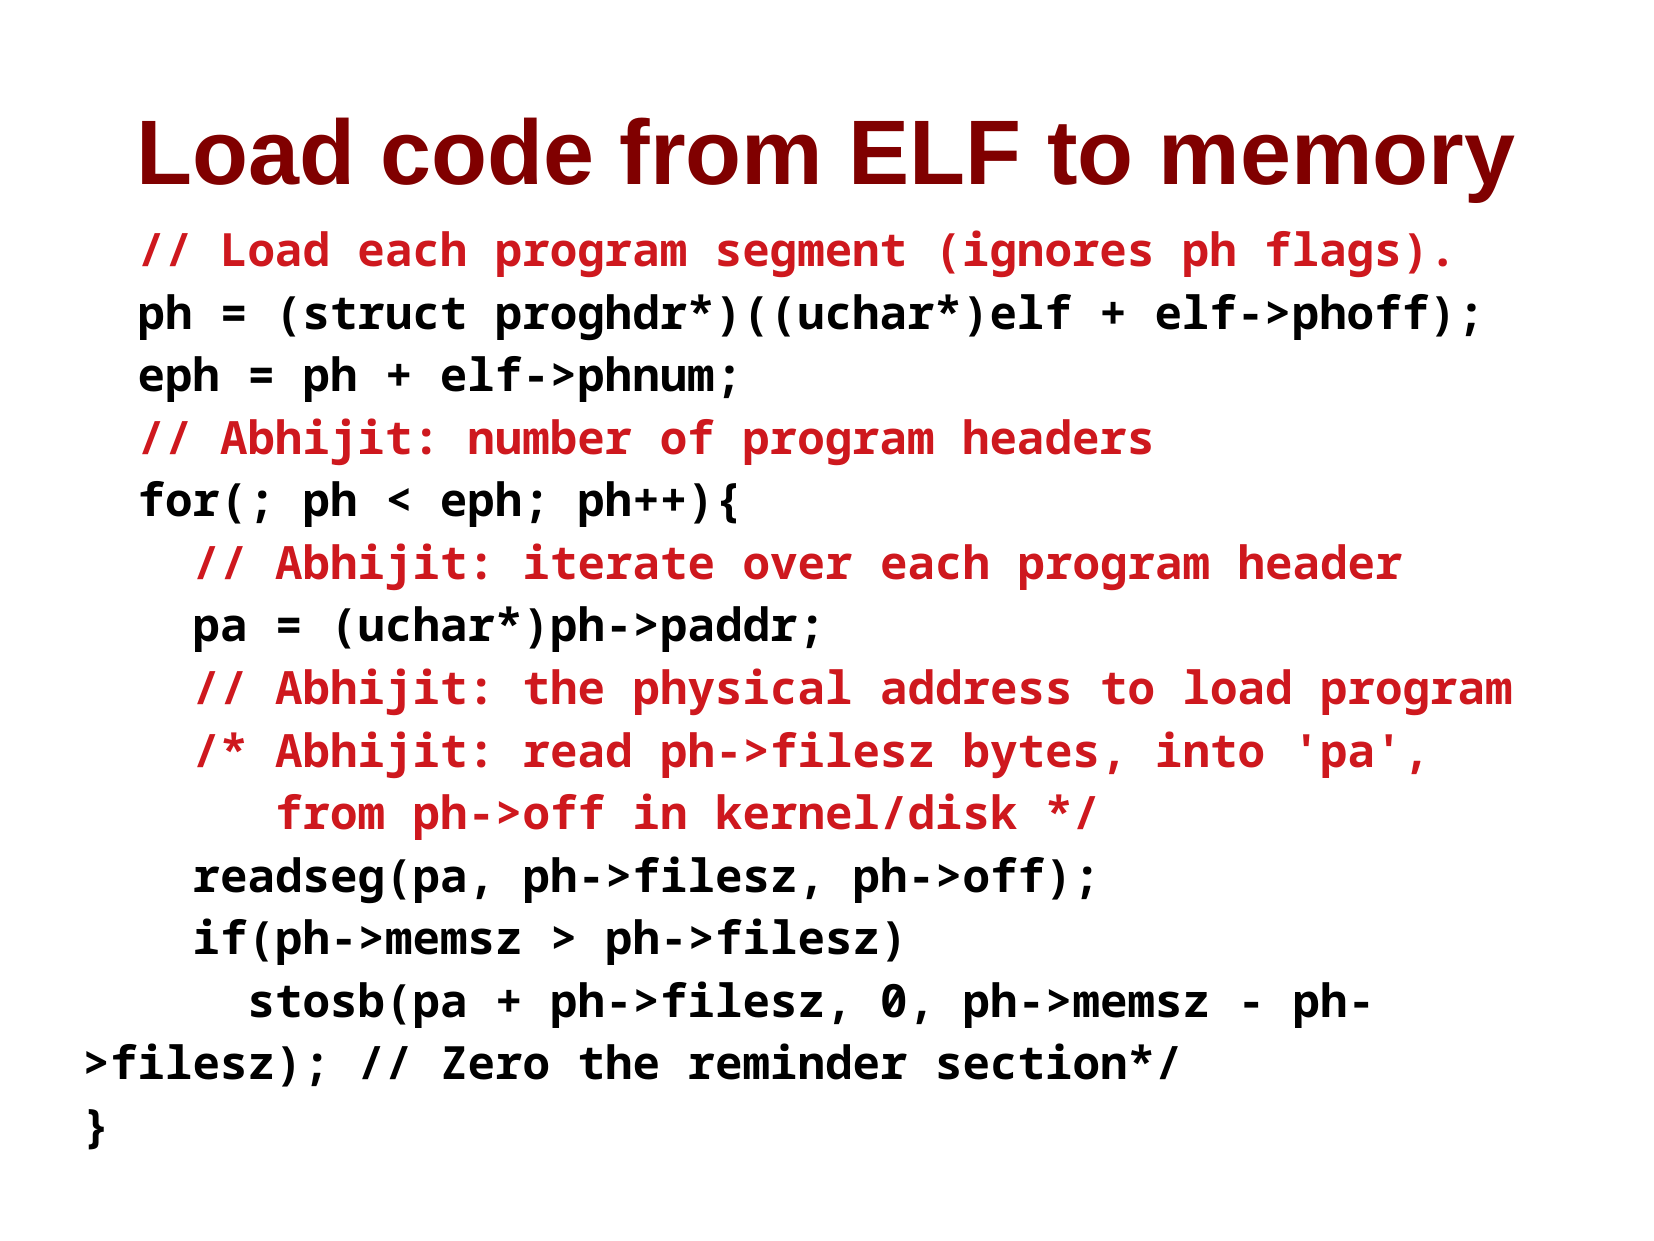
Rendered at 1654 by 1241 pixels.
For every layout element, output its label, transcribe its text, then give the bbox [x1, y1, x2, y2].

subtitle // Load each program segment (ignores ph flags). ph = (struct proghdr*)((uchar*)elf + elf->phoff); eph = ph + elf->phnum; // Abhijit: number of program headers for(; ph < eph; ph++){ // Abhijit: iterate over each program header pa = (uchar*)ph->paddr; // Abhijit: the physical address to load program /* Abhijit: read ph->filesz bytes, into 'pa', from ph->off in kernel/disk */ readseg(pa, ph->filesz, ph->off); if(ph->memsz > ph->filesz) stosb(pa + ph->filesz, 0, ph->memsz - ph->filesz); // Zero the reminder section*/ } [82, 223, 1571, 1195]
title Load code from ELF to memory [82, 49, 1571, 223]
